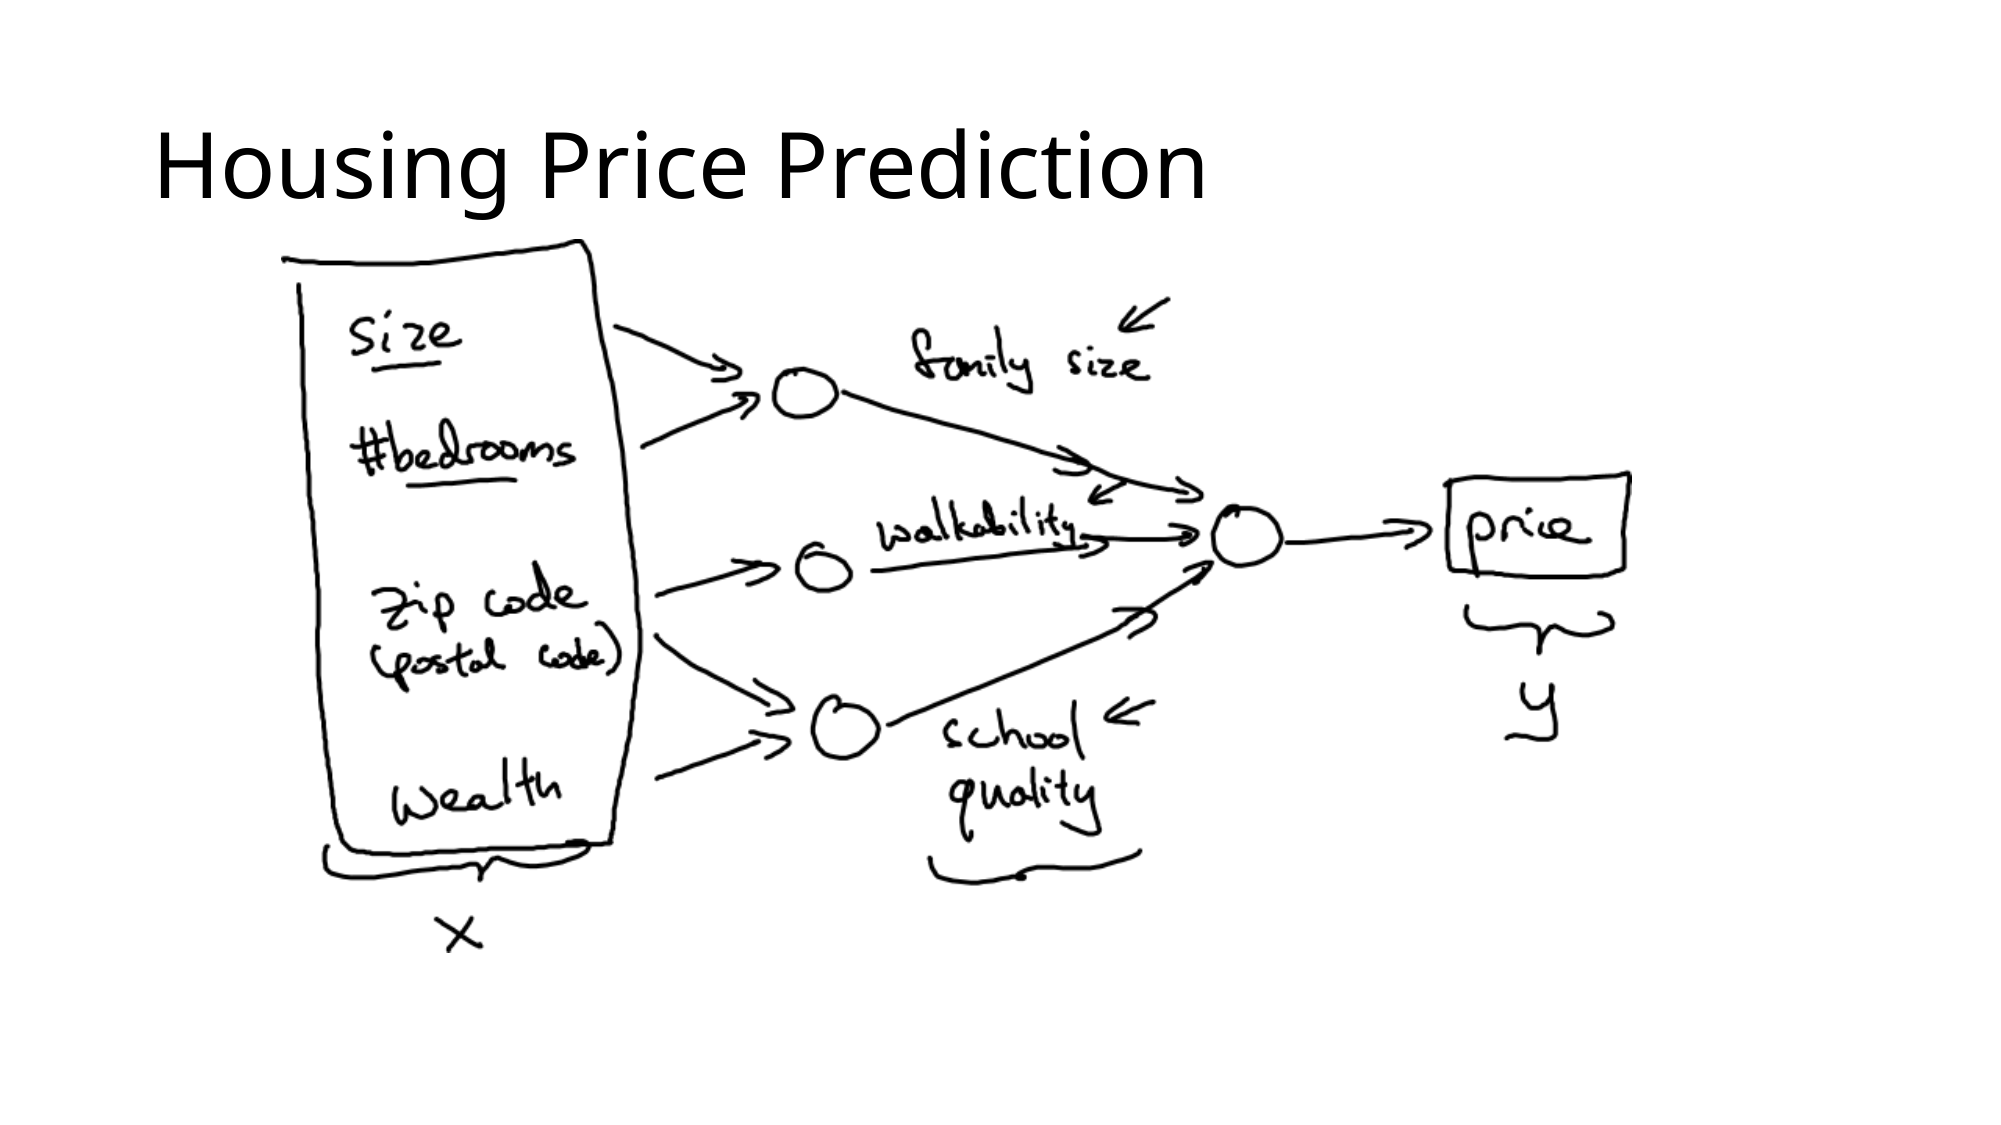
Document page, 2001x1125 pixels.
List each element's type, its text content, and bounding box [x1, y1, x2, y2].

title Housing Price Prediction [137, 59, 1863, 278]
picture [281, 239, 1632, 953]
